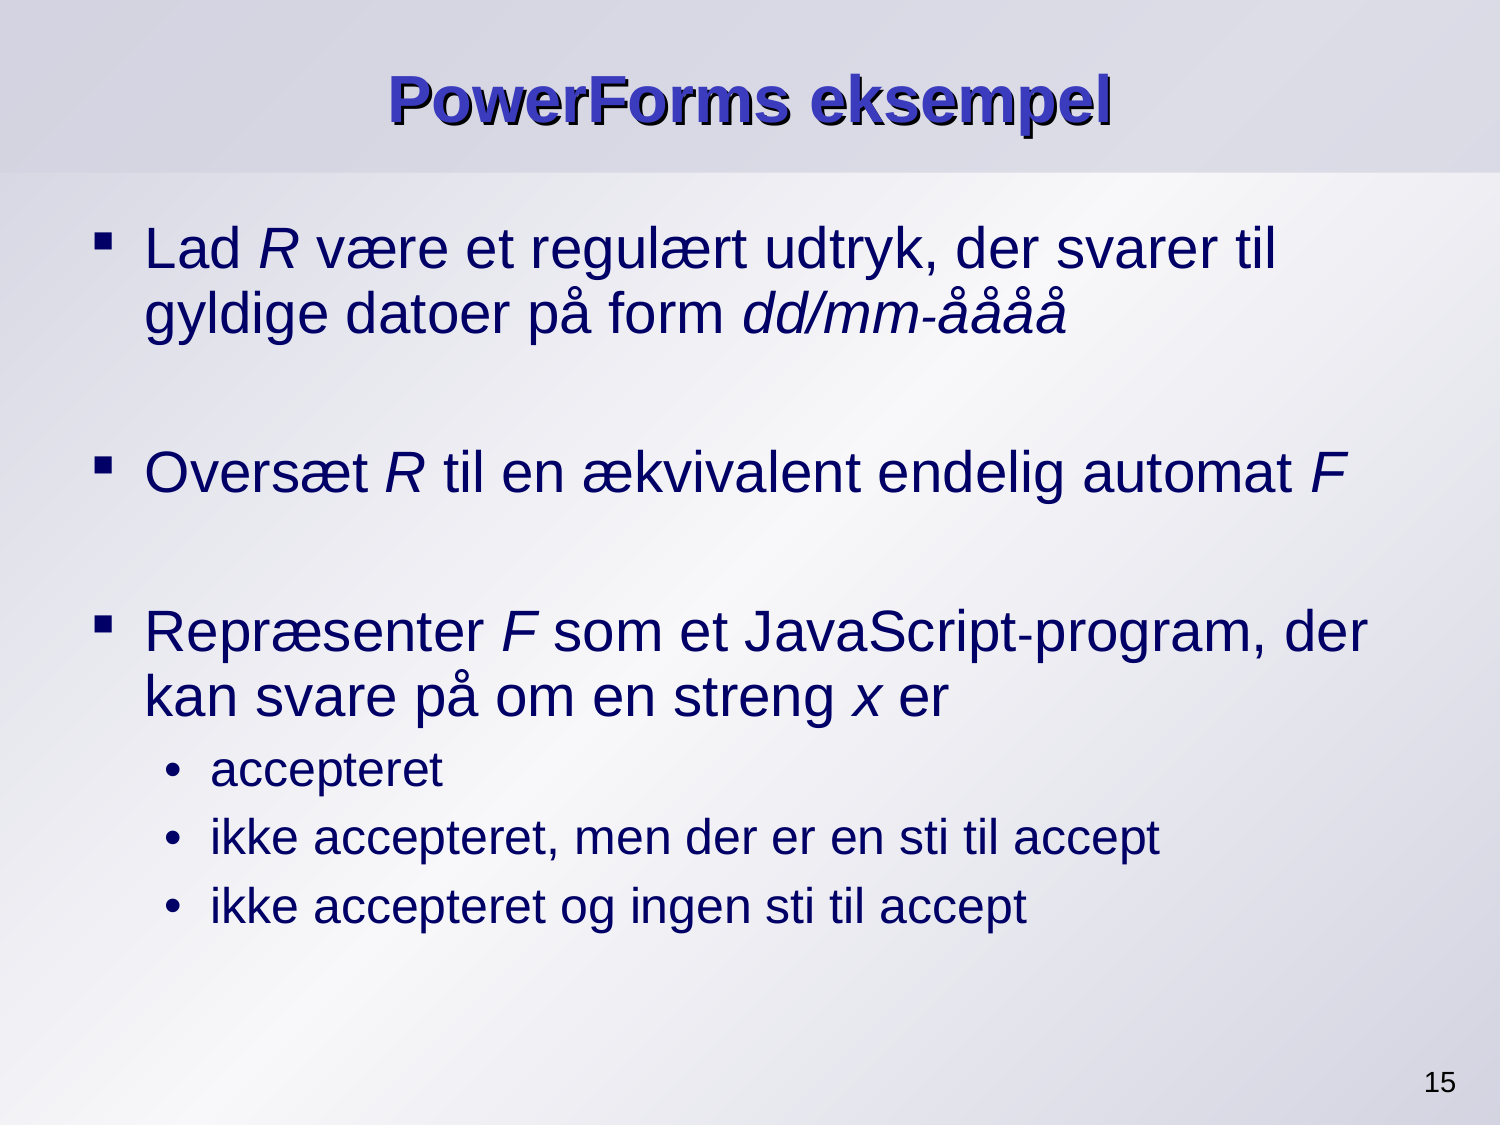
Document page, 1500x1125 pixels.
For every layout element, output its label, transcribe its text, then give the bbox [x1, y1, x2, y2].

title PowerForms eksempel [75, 24, 1426, 174]
list Lad R være et regulært udtryk, der svarer til gyldige datoer på form dd/mm-åååå Oversæt R til en ækvivalent endelig automat F Repræsenter F som et JavaScript-program, der kan svare på om en streng x er accepteret ikke accepteret, men der er en sti til accept ikke accepteret og ingen sti til accept [74, 208, 1459, 1048]
